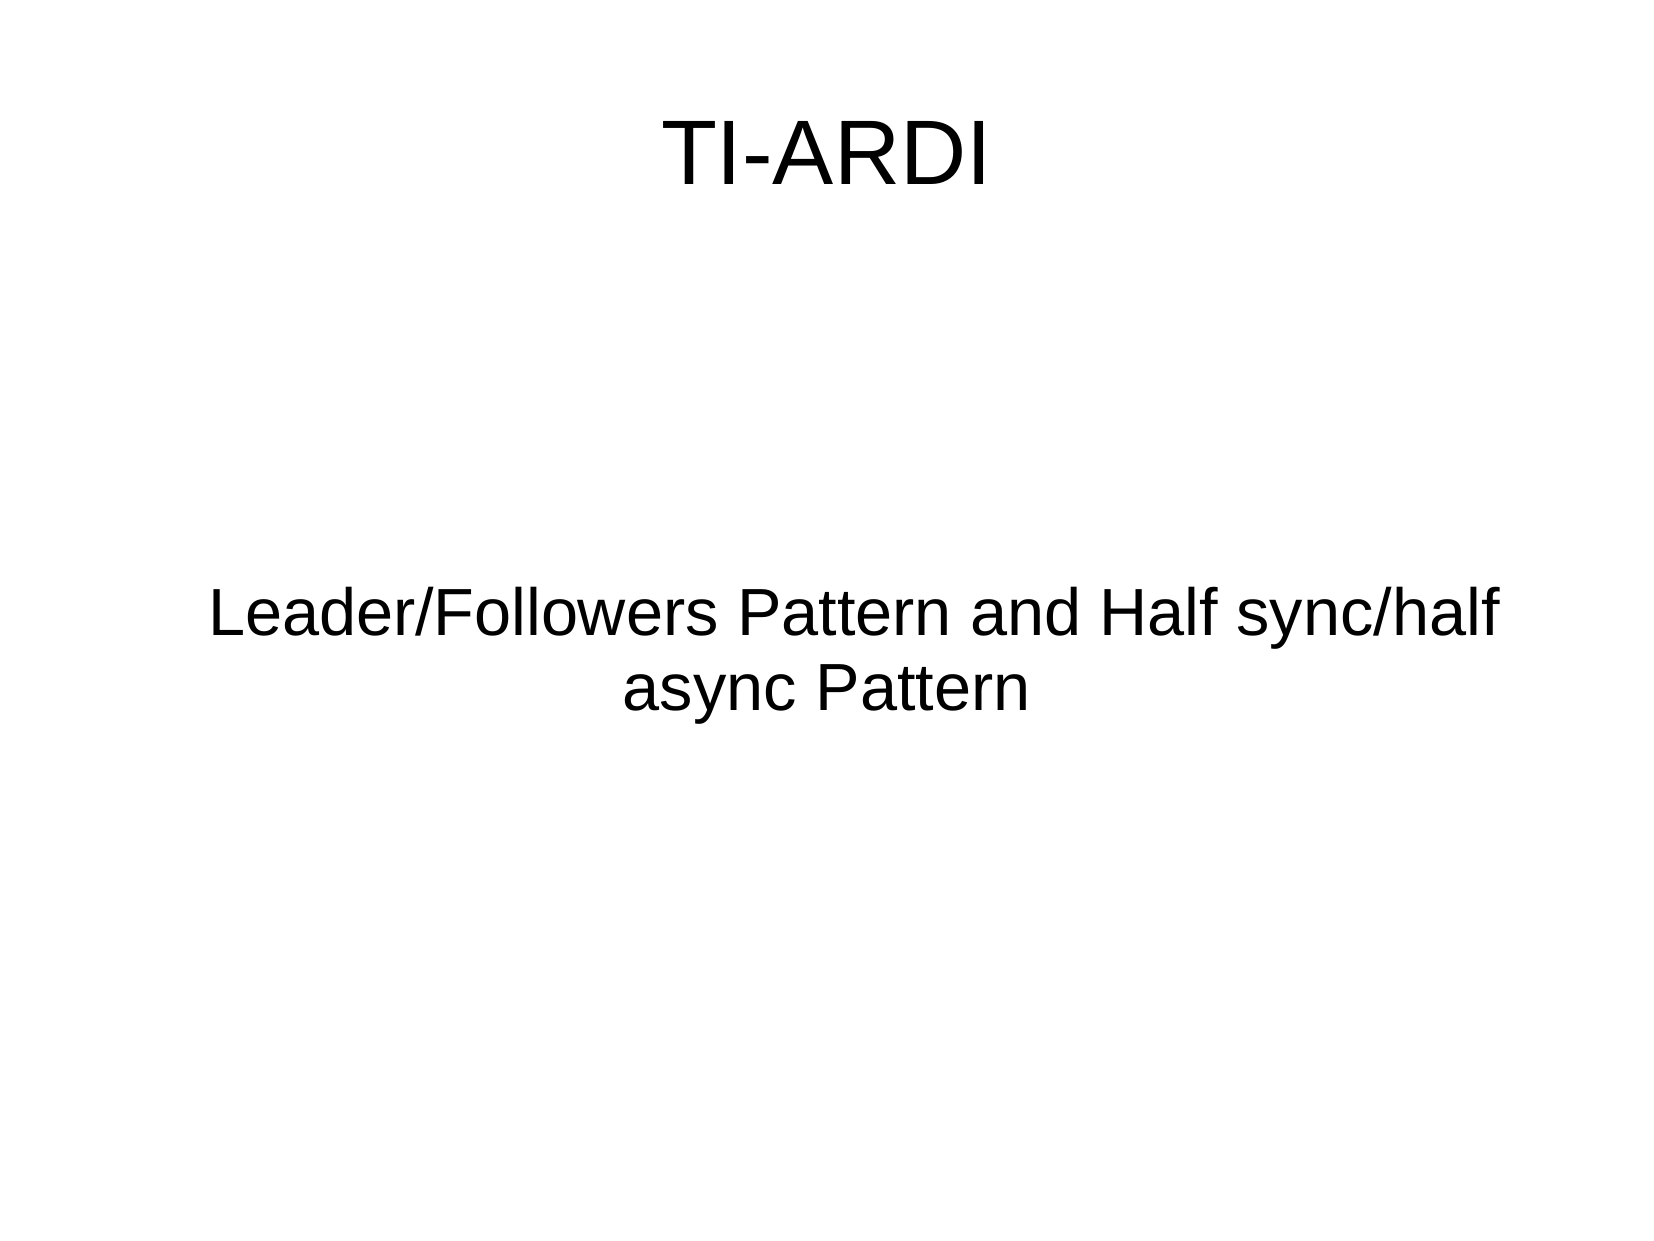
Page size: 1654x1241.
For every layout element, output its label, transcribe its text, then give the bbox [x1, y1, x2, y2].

subtitle Leader/Followers Pattern and Half sync/half async Pattern [82, 290, 1571, 1010]
title TI-ARDI [82, 49, 1571, 257]
